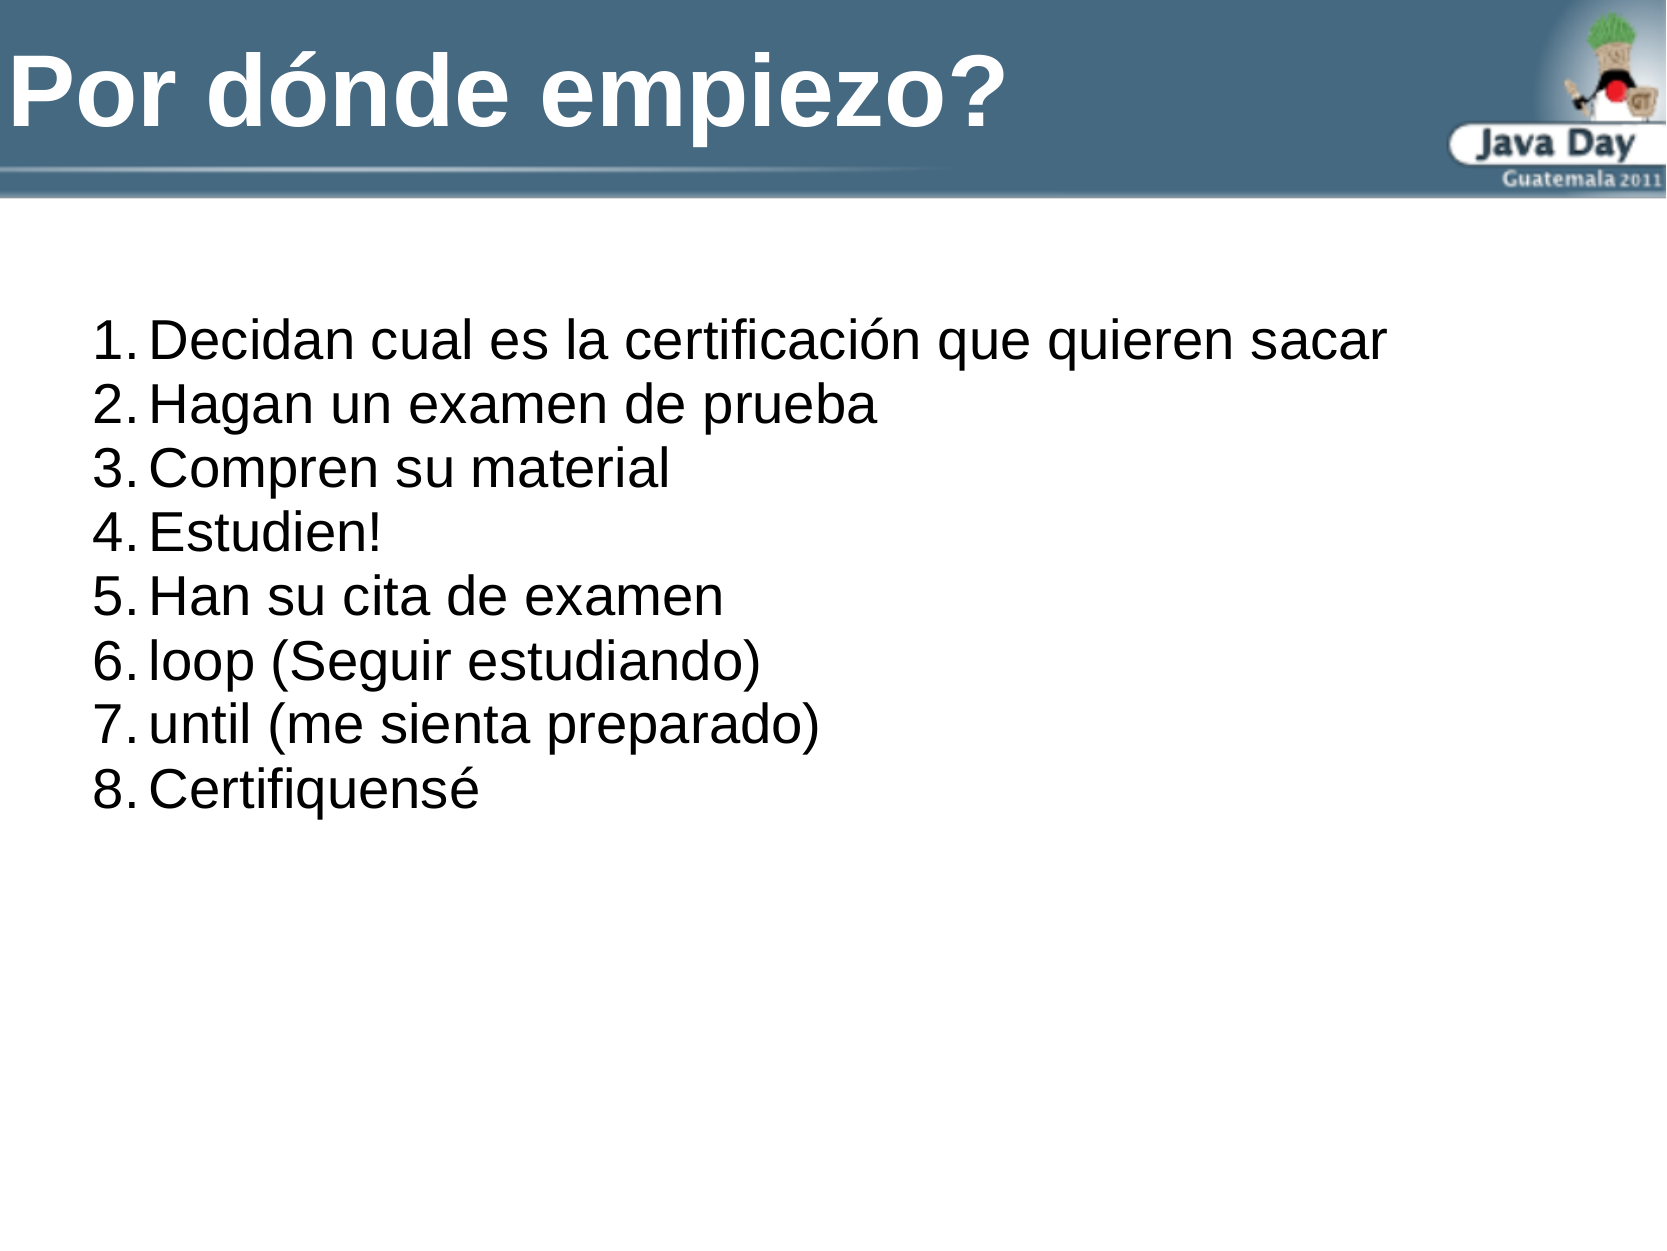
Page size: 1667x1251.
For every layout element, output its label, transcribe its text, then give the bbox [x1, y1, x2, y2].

text_box Por dónde empiezo? [7, 33, 1502, 151]
picture [0, 0, 1666, 200]
text_box Decidan cual es la certificación que quieren sacar Hagan un examen de prueba Compren su material Estudien! Han su cita de examen loop (Seguir estudiando) until (me sienta preparado) Certifiquensé [73, 308, 1572, 886]
